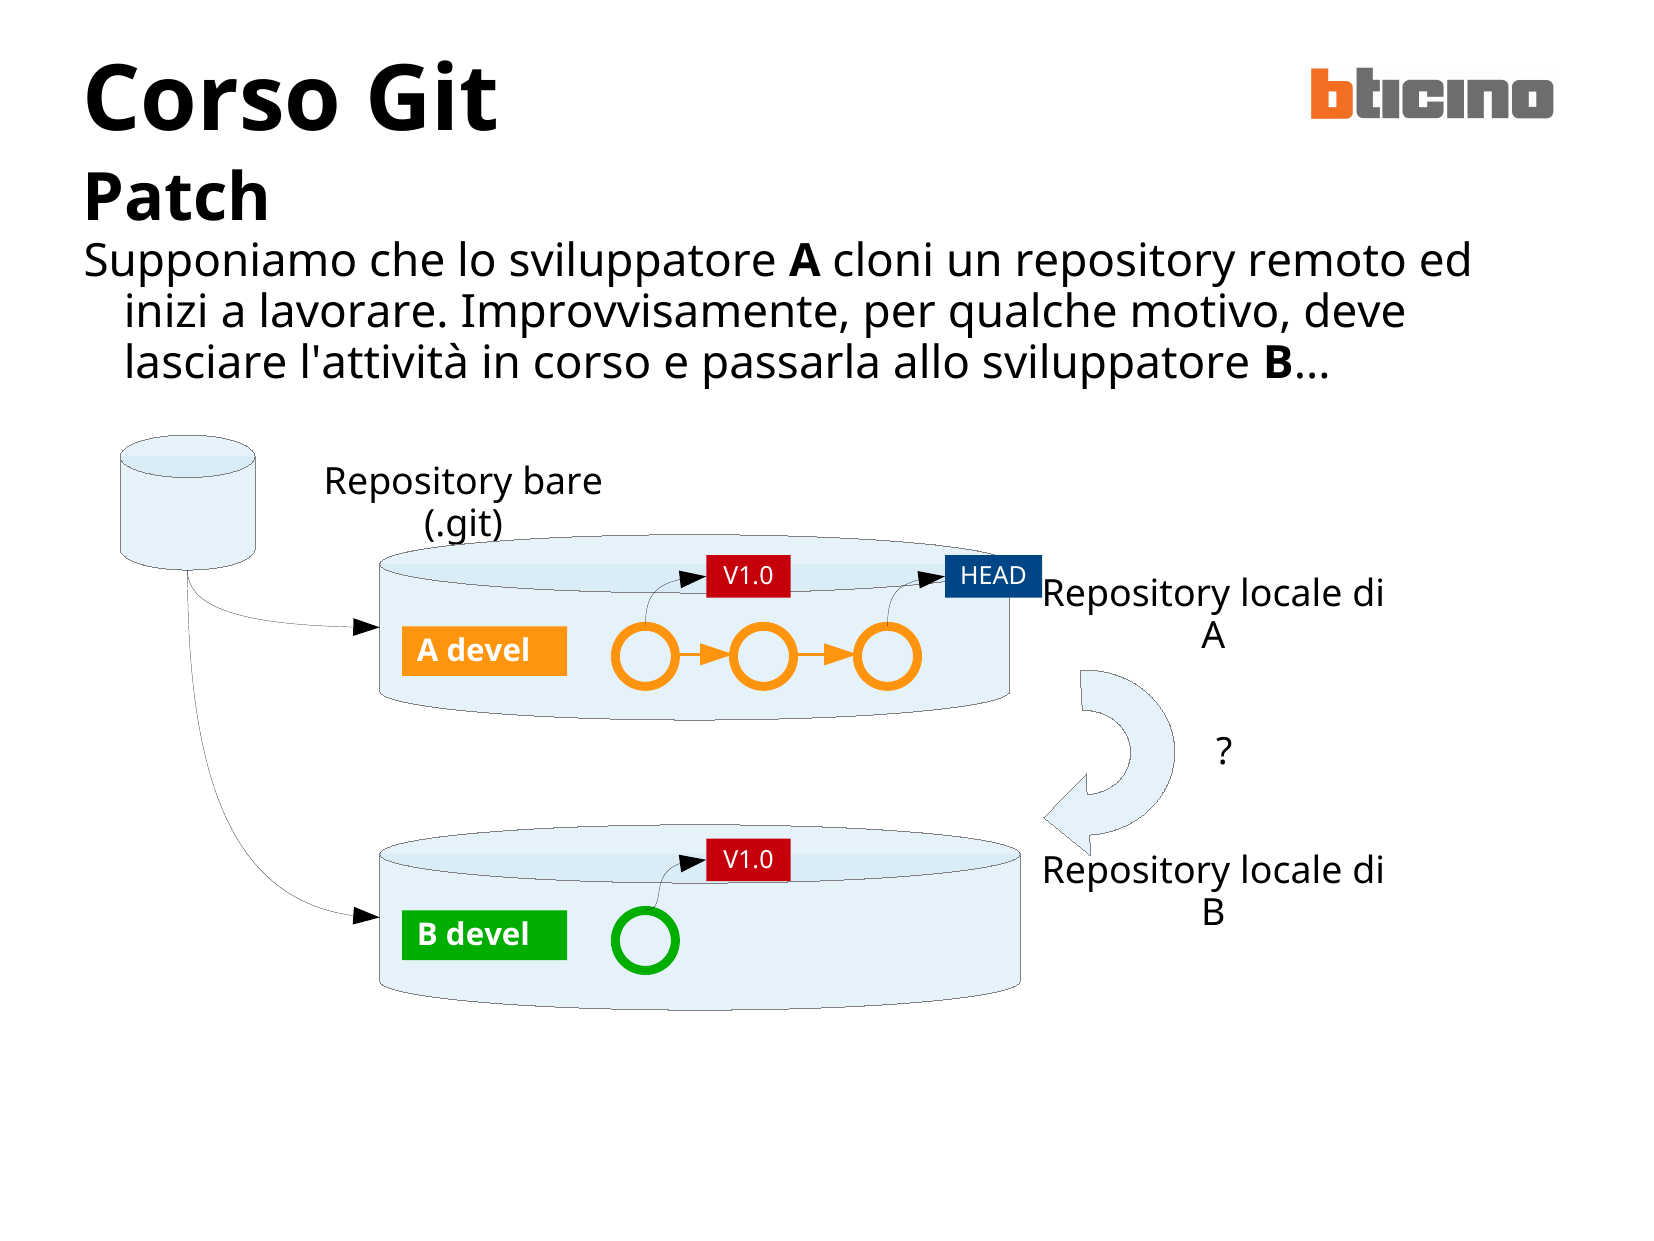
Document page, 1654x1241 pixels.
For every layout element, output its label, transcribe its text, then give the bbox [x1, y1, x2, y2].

text_box B devel [402, 910, 568, 961]
text_box [120, 435, 256, 571]
text_box Repository bare (.git) [272, 453, 655, 511]
text_box ? [1188, 723, 1261, 781]
text_box V1.0 [706, 555, 791, 598]
text_box [379, 824, 1021, 1011]
text_box [379, 534, 1010, 721]
text_box V1.0 [706, 838, 791, 882]
text_box A devel [402, 626, 568, 676]
title Corso Git [82, 48, 1570, 151]
text_box [620, 631, 670, 681]
text_box Repository locale di B [1022, 843, 1405, 900]
text_box Repository locale di A [1022, 565, 1405, 623]
list Supponiamo che lo sviluppatore A cloni un repository remoto ed inizi a lavorare. Improvvisamente, per qualche motivo, deve lasciare l'attività in corso e passarla allo sviluppatore B... [67, 230, 1546, 421]
text_box [739, 631, 788, 681]
text_box HEAD [945, 555, 1043, 598]
text_box [863, 631, 912, 681]
list Patch [82, 156, 1561, 246]
text_box [1043, 670, 1175, 856]
